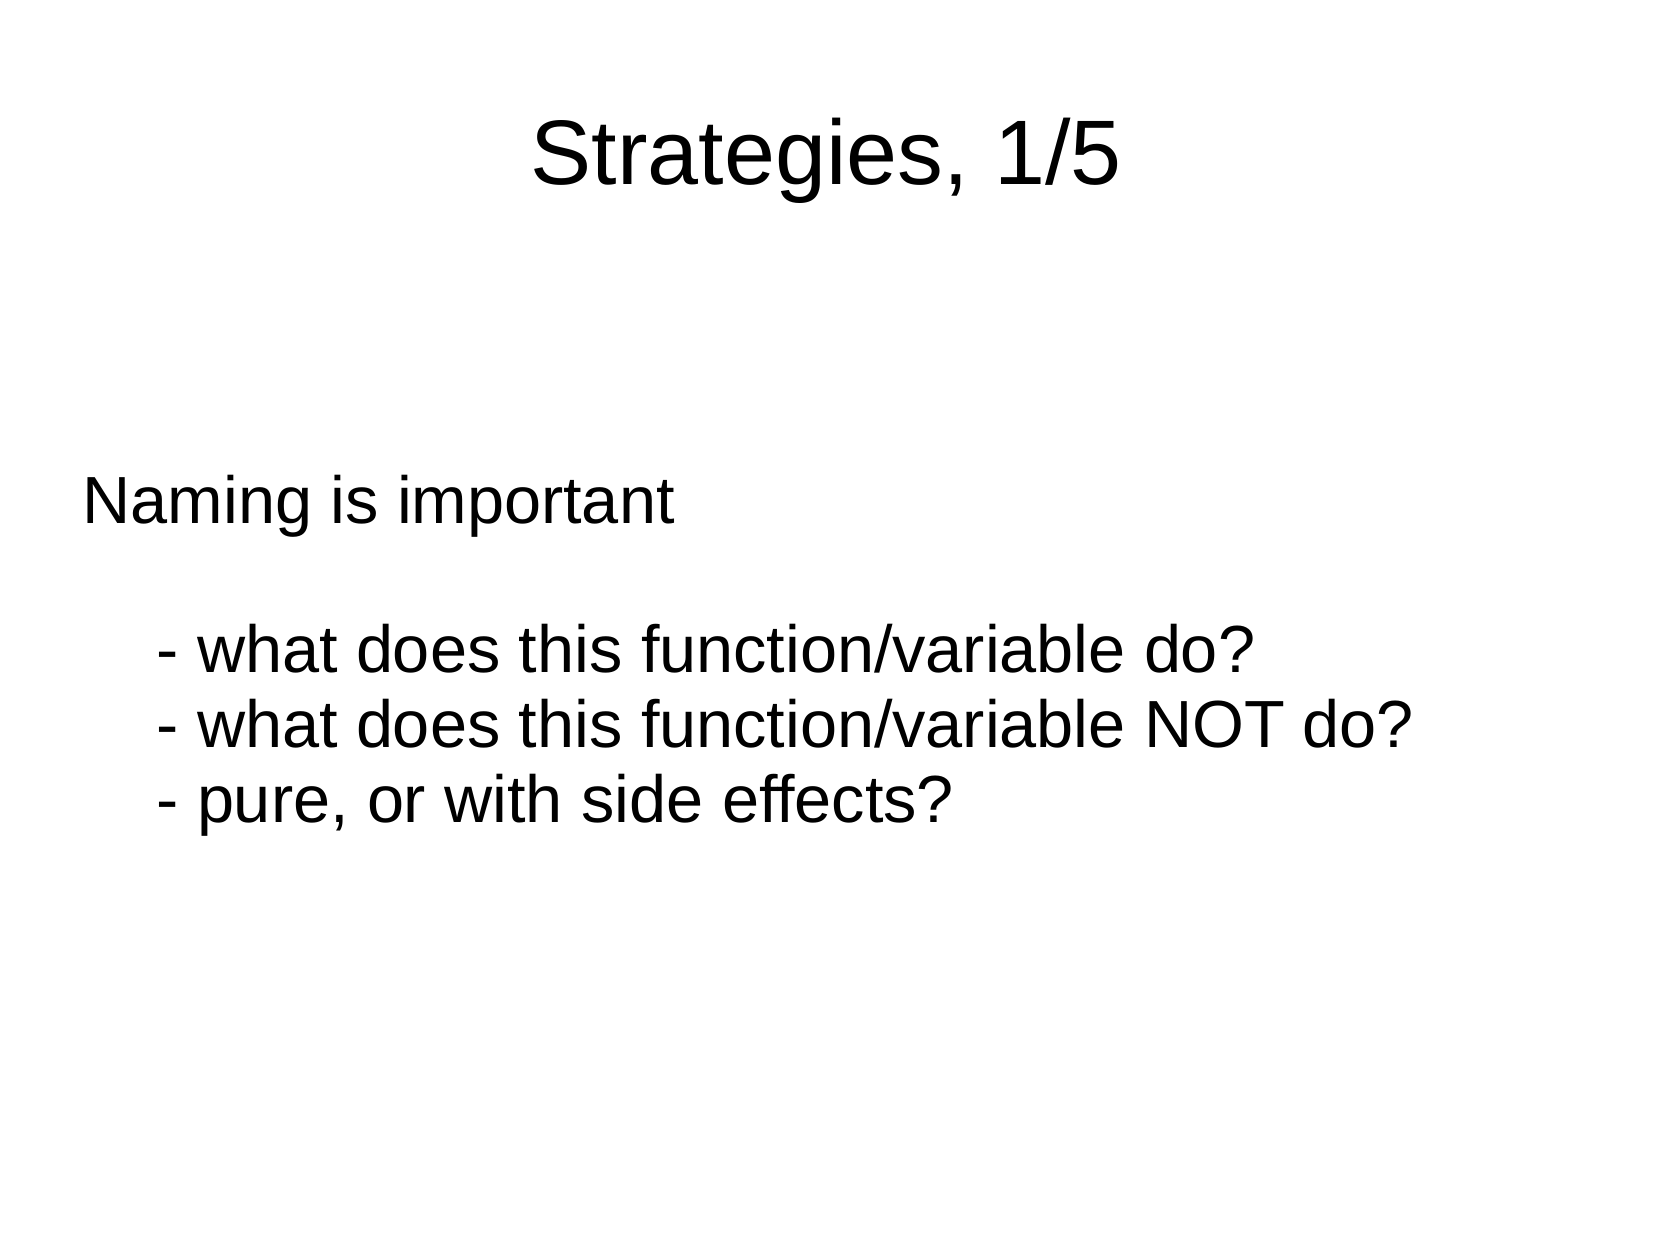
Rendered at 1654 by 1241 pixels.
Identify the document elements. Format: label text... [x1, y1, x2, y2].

subtitle Naming is important - what does this function/variable do? - what does this function/variable NOT do? - pure, or with side effects? [82, 290, 1538, 1010]
title Strategies, 1/5 [82, 49, 1571, 257]
